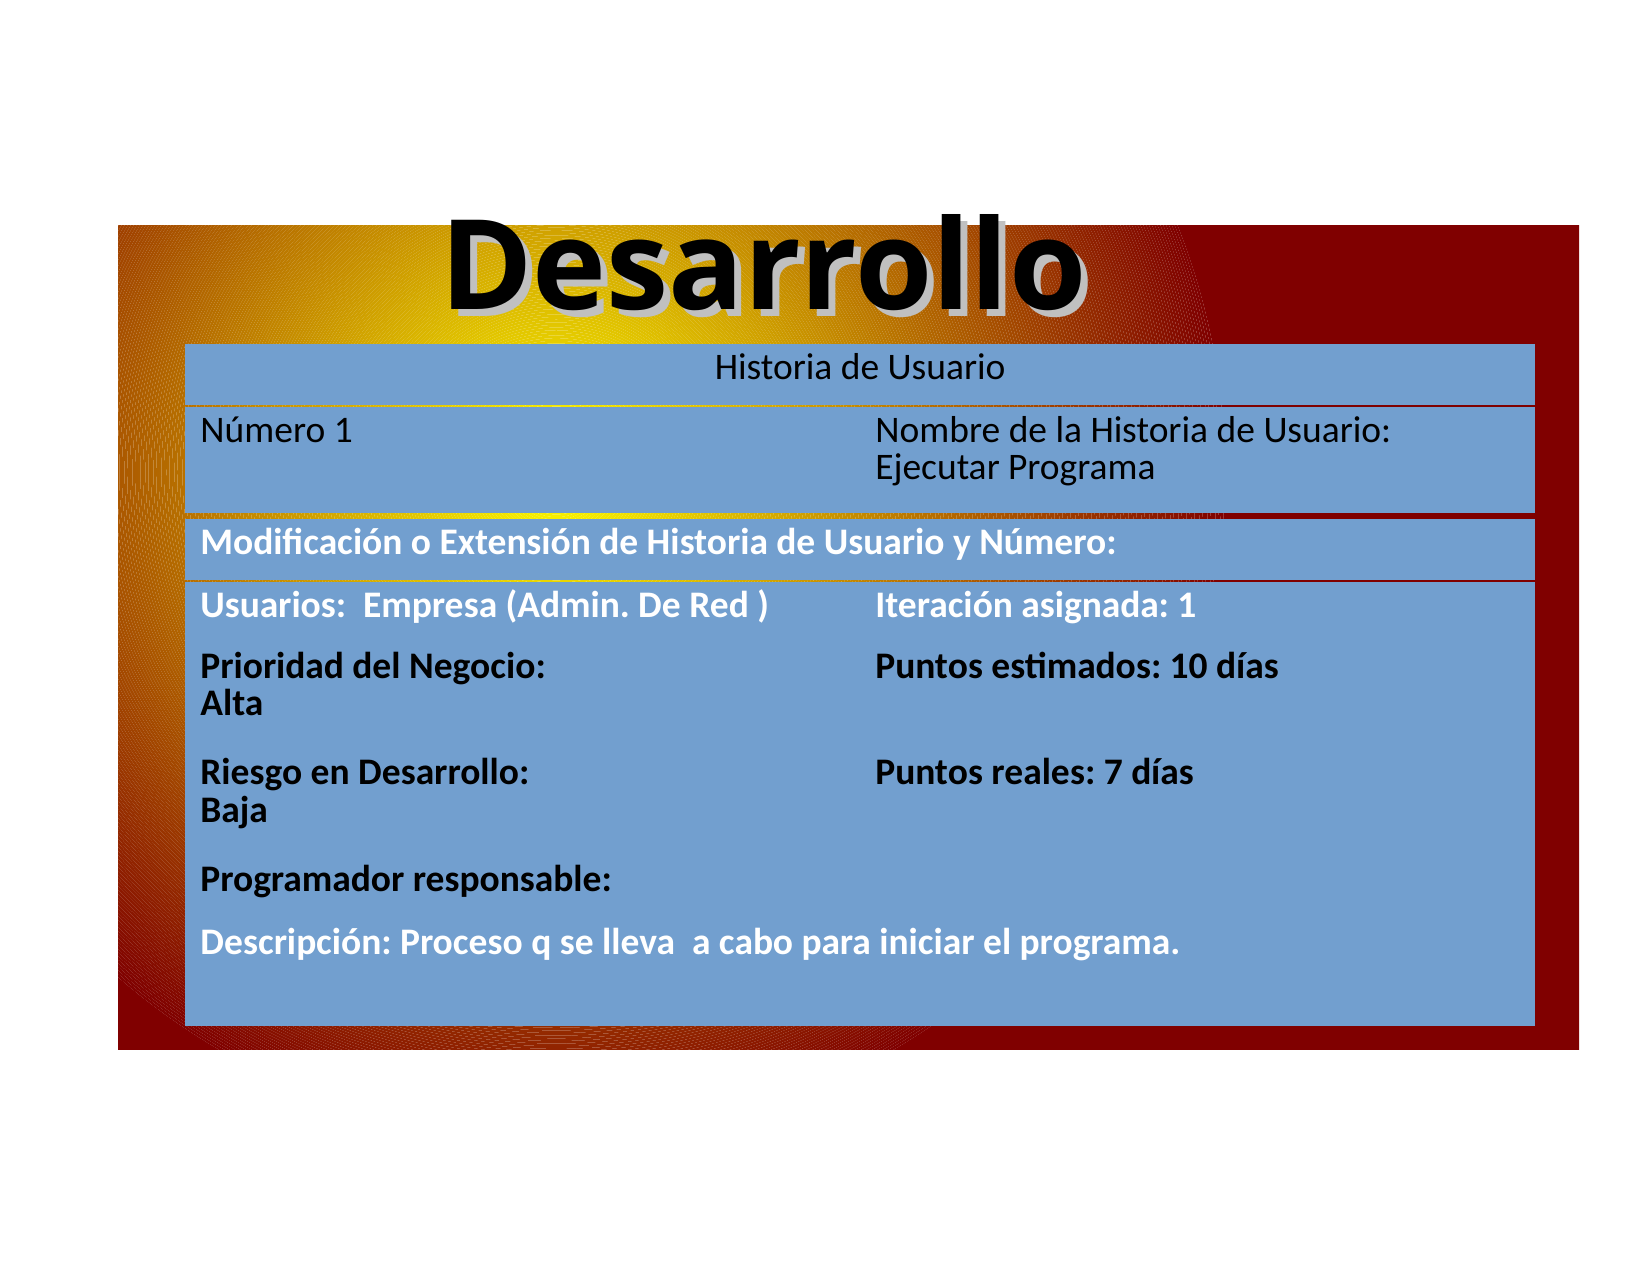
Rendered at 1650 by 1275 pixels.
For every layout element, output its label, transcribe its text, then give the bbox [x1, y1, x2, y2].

table_cell Puntos estimados: 10 días [860, 642, 1535, 749]
table_cell Prioridad del Negocio: Alta [185, 642, 860, 749]
table_header Modificación o Extensión de Historia de Usuario y Número: [185, 519, 1535, 580]
table_cell Programador responsable: [185, 856, 860, 919]
table_header Descripción: Proceso q se lleva a cabo para iniciar el programa. [185, 919, 1535, 1026]
table_header Usuarios: Empresa (Admin. De Red ) [185, 582, 860, 642]
table_cell Puntos reales: 7 días [860, 749, 1535, 856]
table_cell [860, 856, 1535, 919]
table_cell Riesgo en Desarrollo: Baja [185, 749, 860, 856]
table_header Nombre de la Historia de Usuario: Ejecutar Programa [860, 407, 1535, 513]
table_header Historia de Usuario [185, 344, 1535, 405]
title Desarrollo [106, 177, 1422, 345]
table_header Iteración asignada: 1 [860, 582, 1535, 642]
table_header Número 1 [185, 407, 860, 513]
